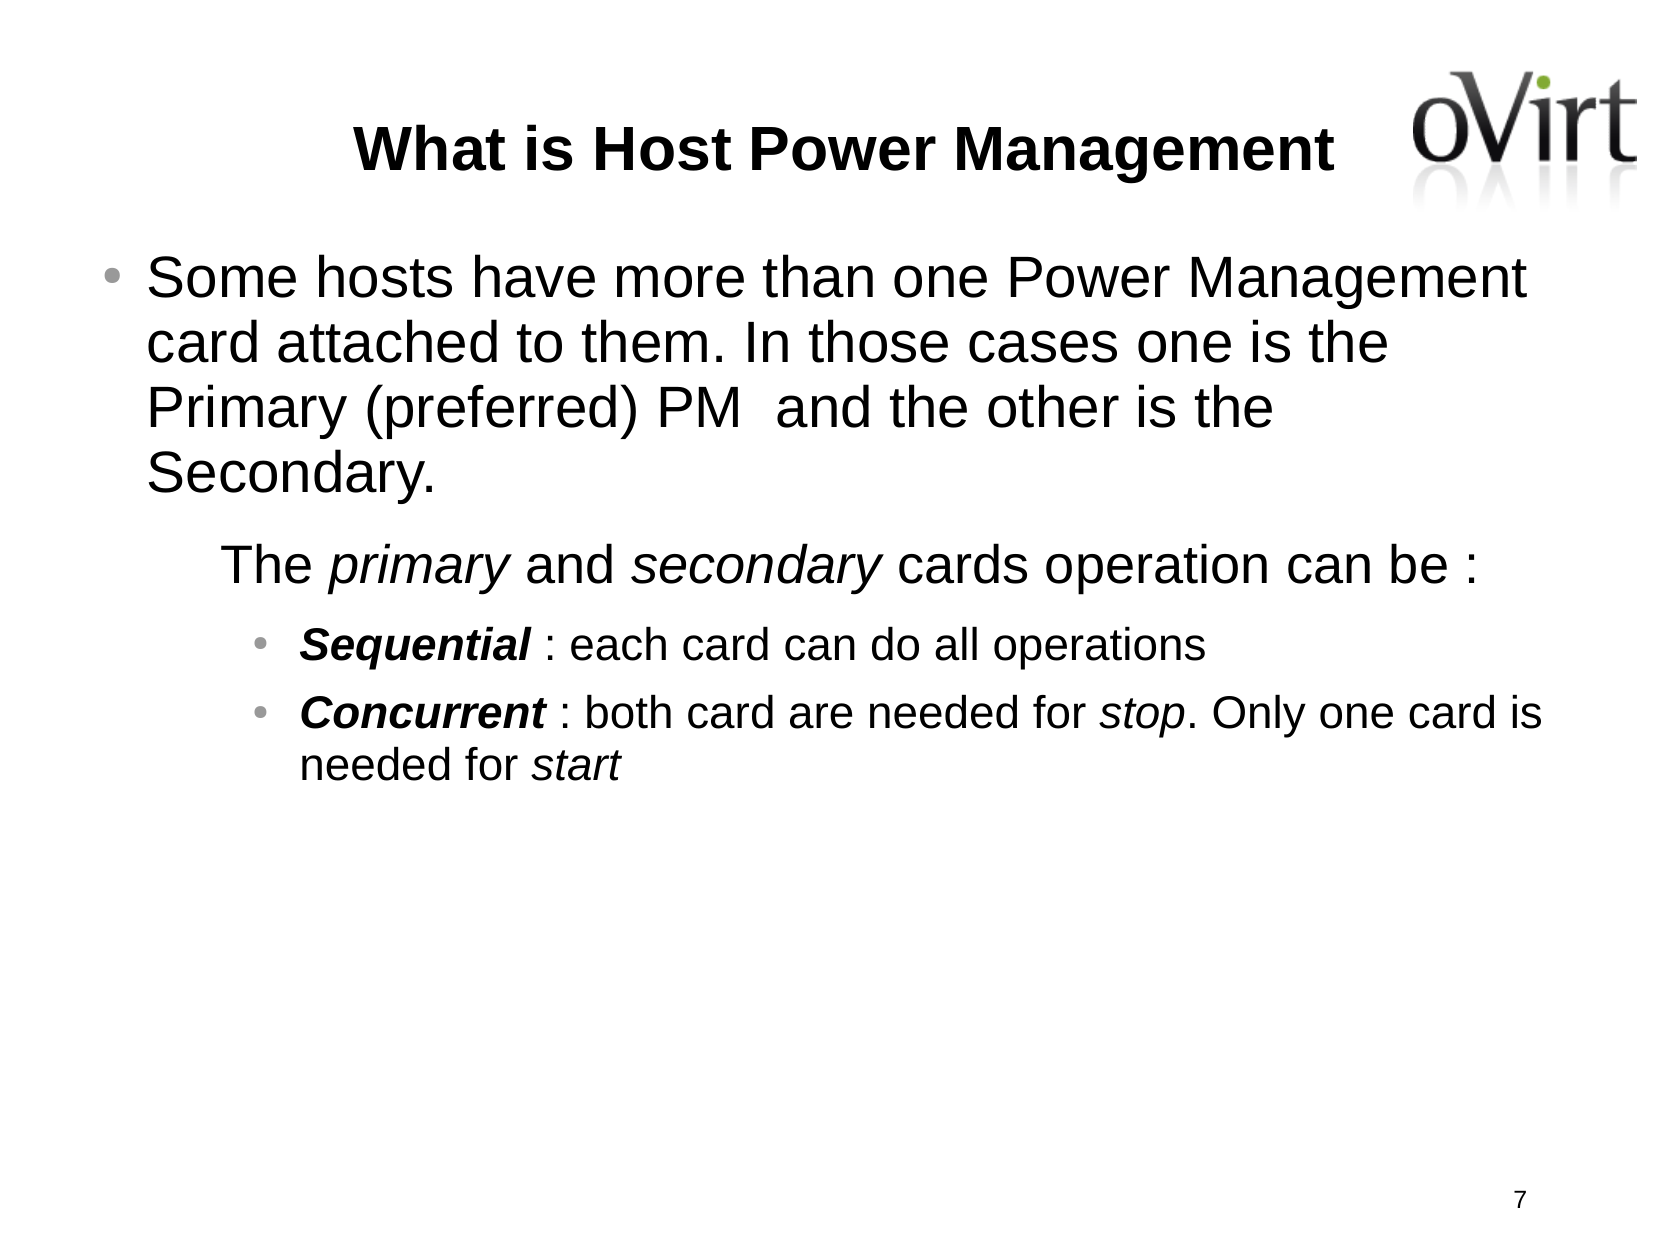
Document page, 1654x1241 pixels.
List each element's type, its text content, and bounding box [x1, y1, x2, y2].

title What is Host Power Management [90, 45, 1579, 252]
picture [1579, 63, 1637, 212]
list Some hosts have more than one Power Management card attached to them. In those cases one is the Primary (preferred) PM and the other is the Secondary. The primary and secondary cards operation can be : Sequential : each card can do all operations Concurrent : both card are needed for stop. Only one card is needed for start [86, 244, 1576, 1039]
